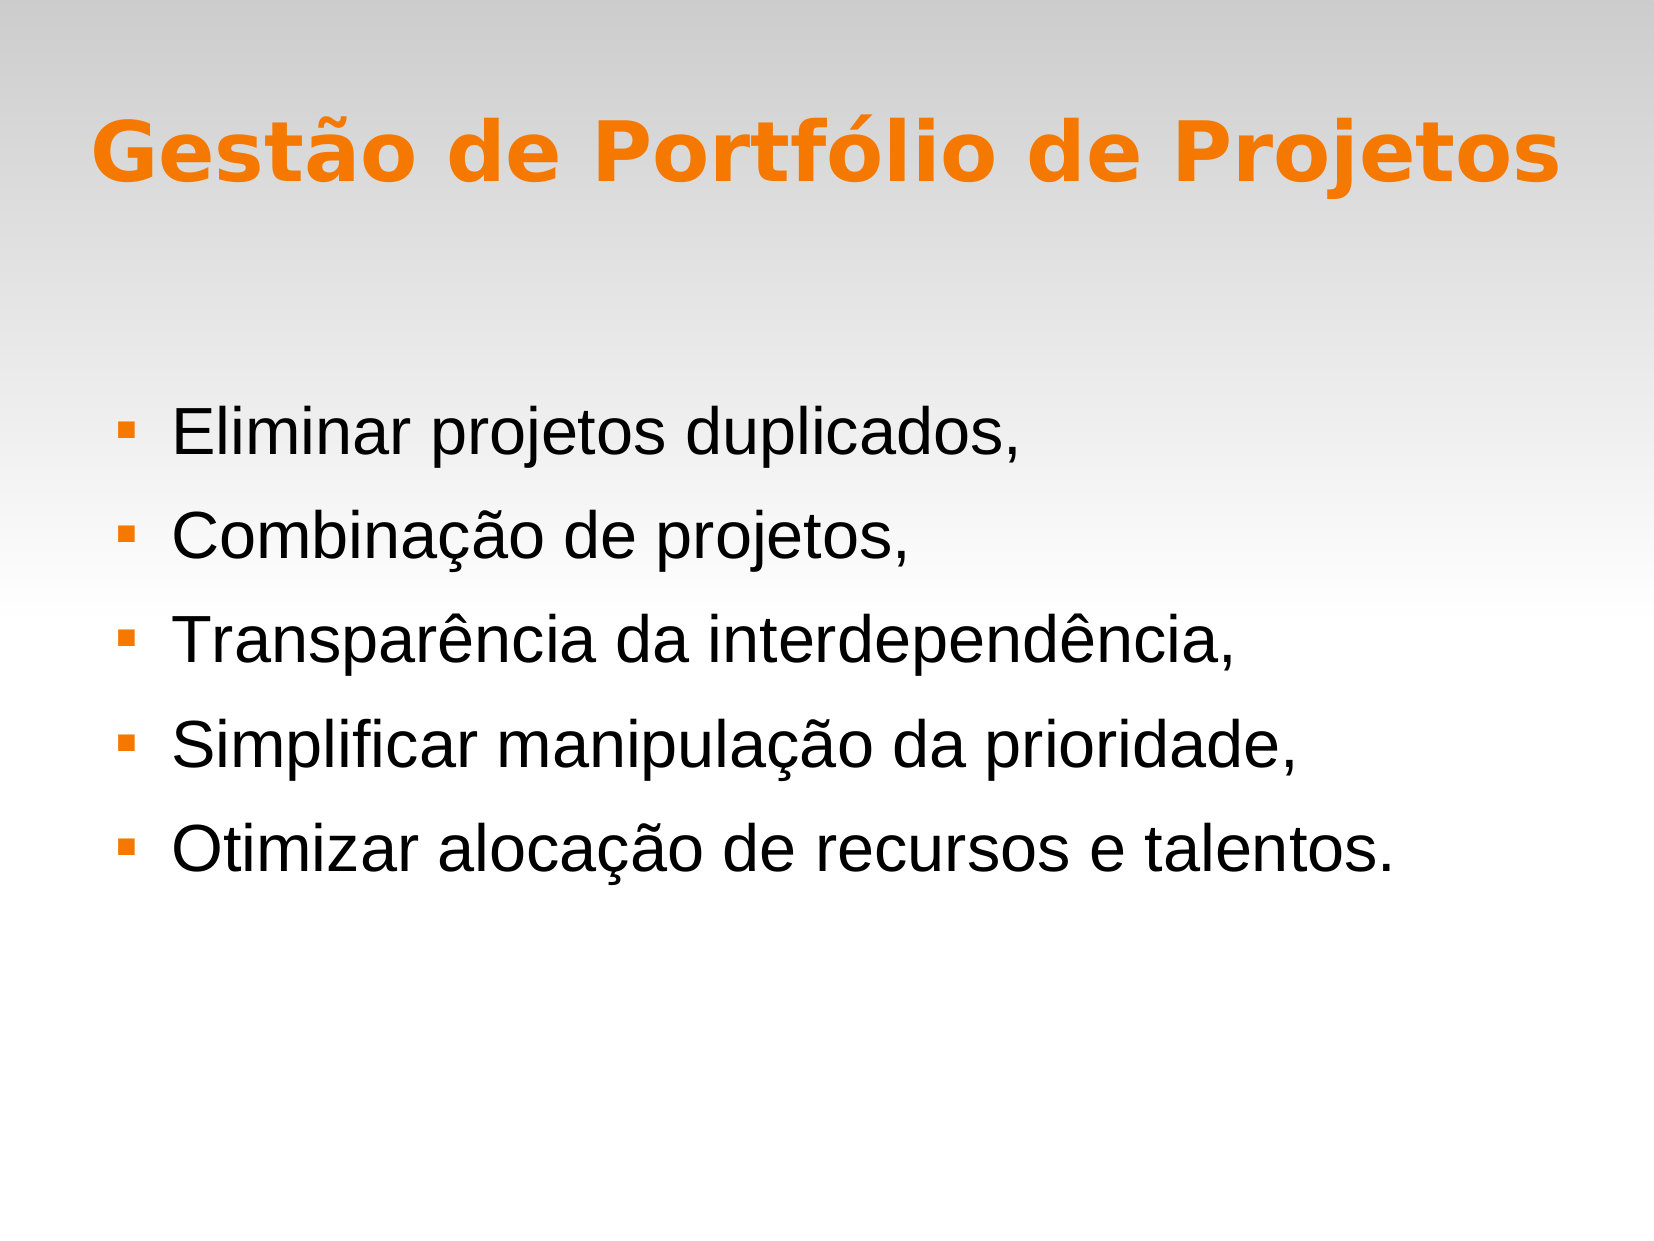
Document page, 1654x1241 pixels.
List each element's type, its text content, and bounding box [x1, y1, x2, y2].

list Eliminar projetos duplicados, Combinação de projetos, Transparência da interdependência, Simplificar manipulação da prioridade, Otimizar alocação de recursos e talentos. [82, 290, 1571, 1109]
title Gestão de Portfólio de Projetos [82, 49, 1571, 257]
